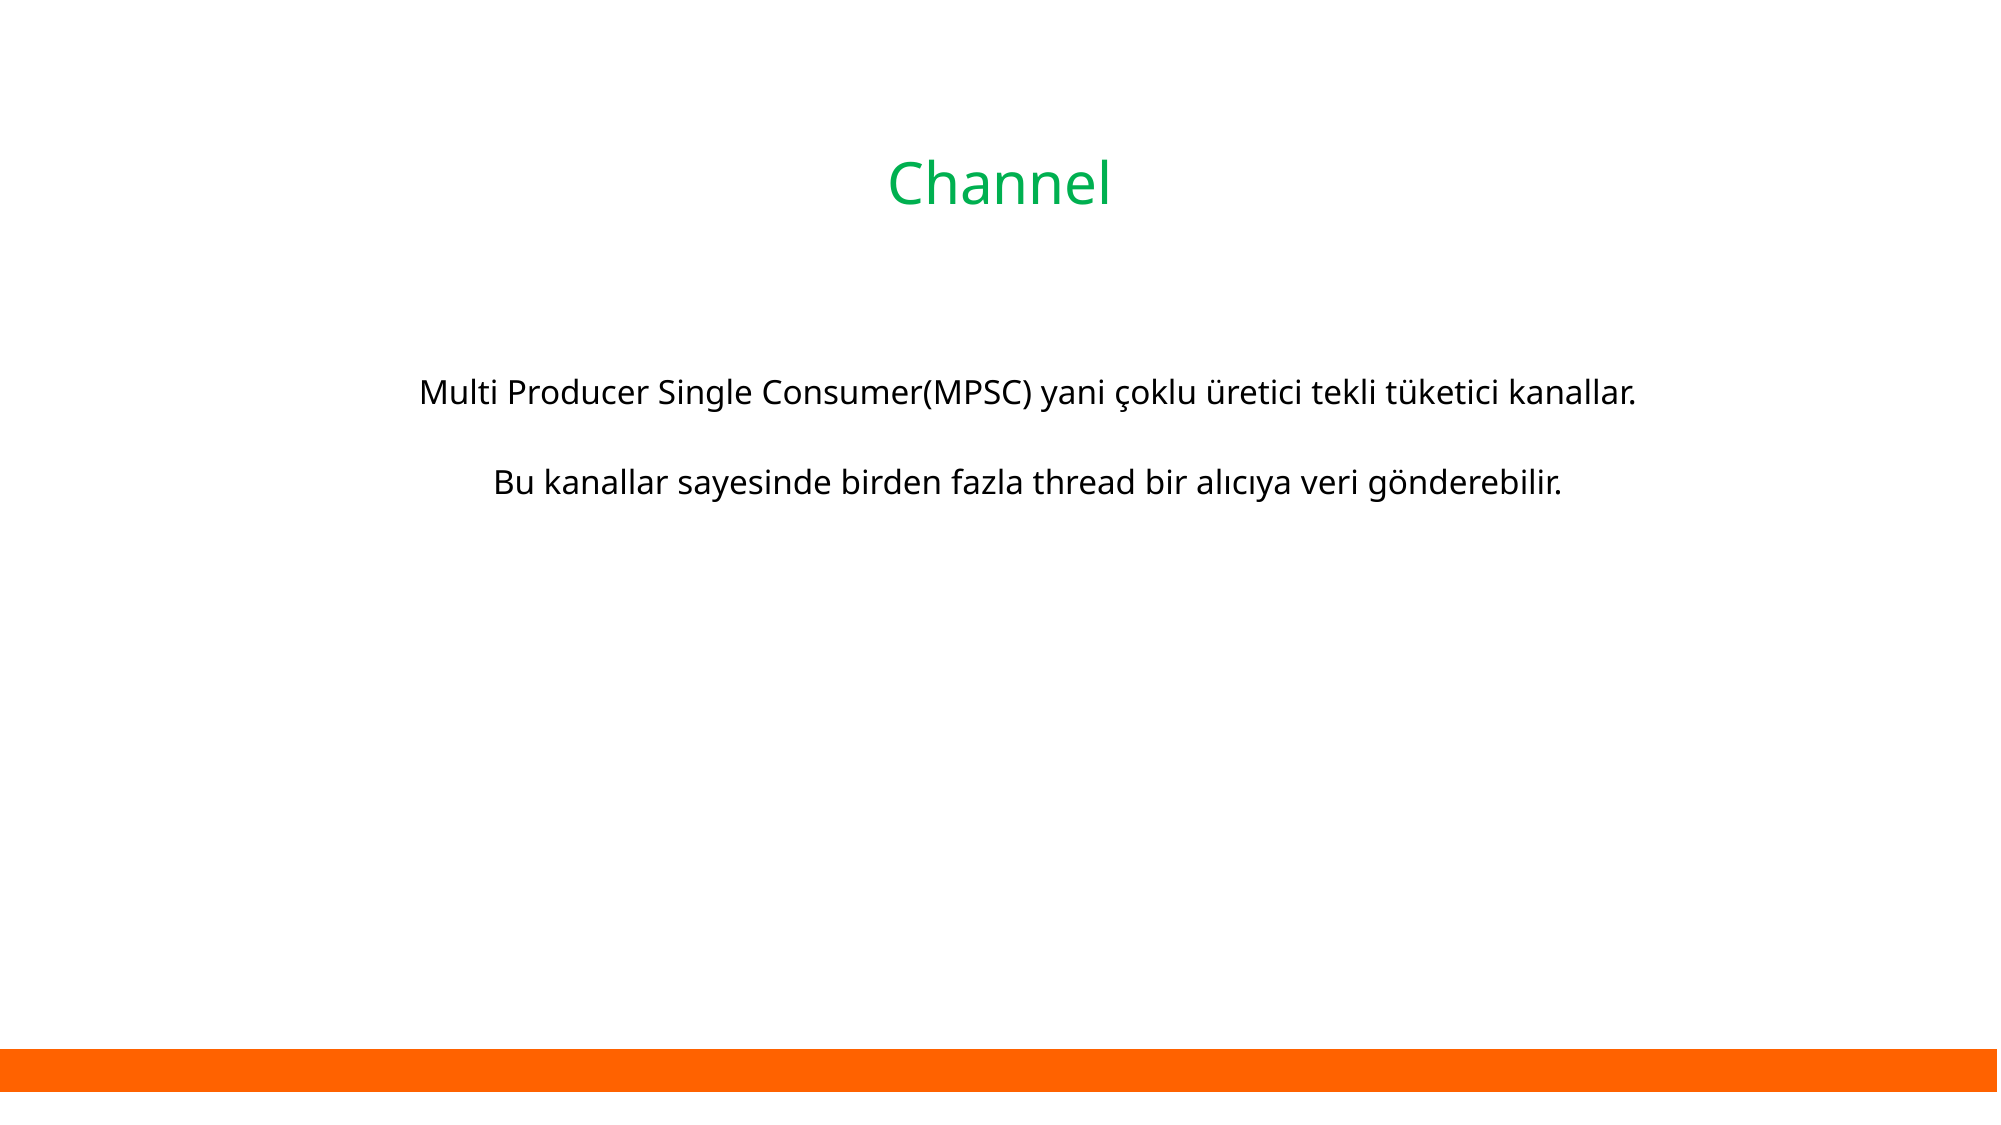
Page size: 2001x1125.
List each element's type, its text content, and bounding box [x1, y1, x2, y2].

text_box Multi Producer Single Consumer(MPSC) yani çoklu üretici tekli tüketici kanallar. Bu kanallar sayesinde birden fazla thread bir alıcıya veri gönderebilir. [404, 361, 1615, 488]
text_box [0, 1049, 1997, 1092]
list Channel [420, 146, 1580, 237]
